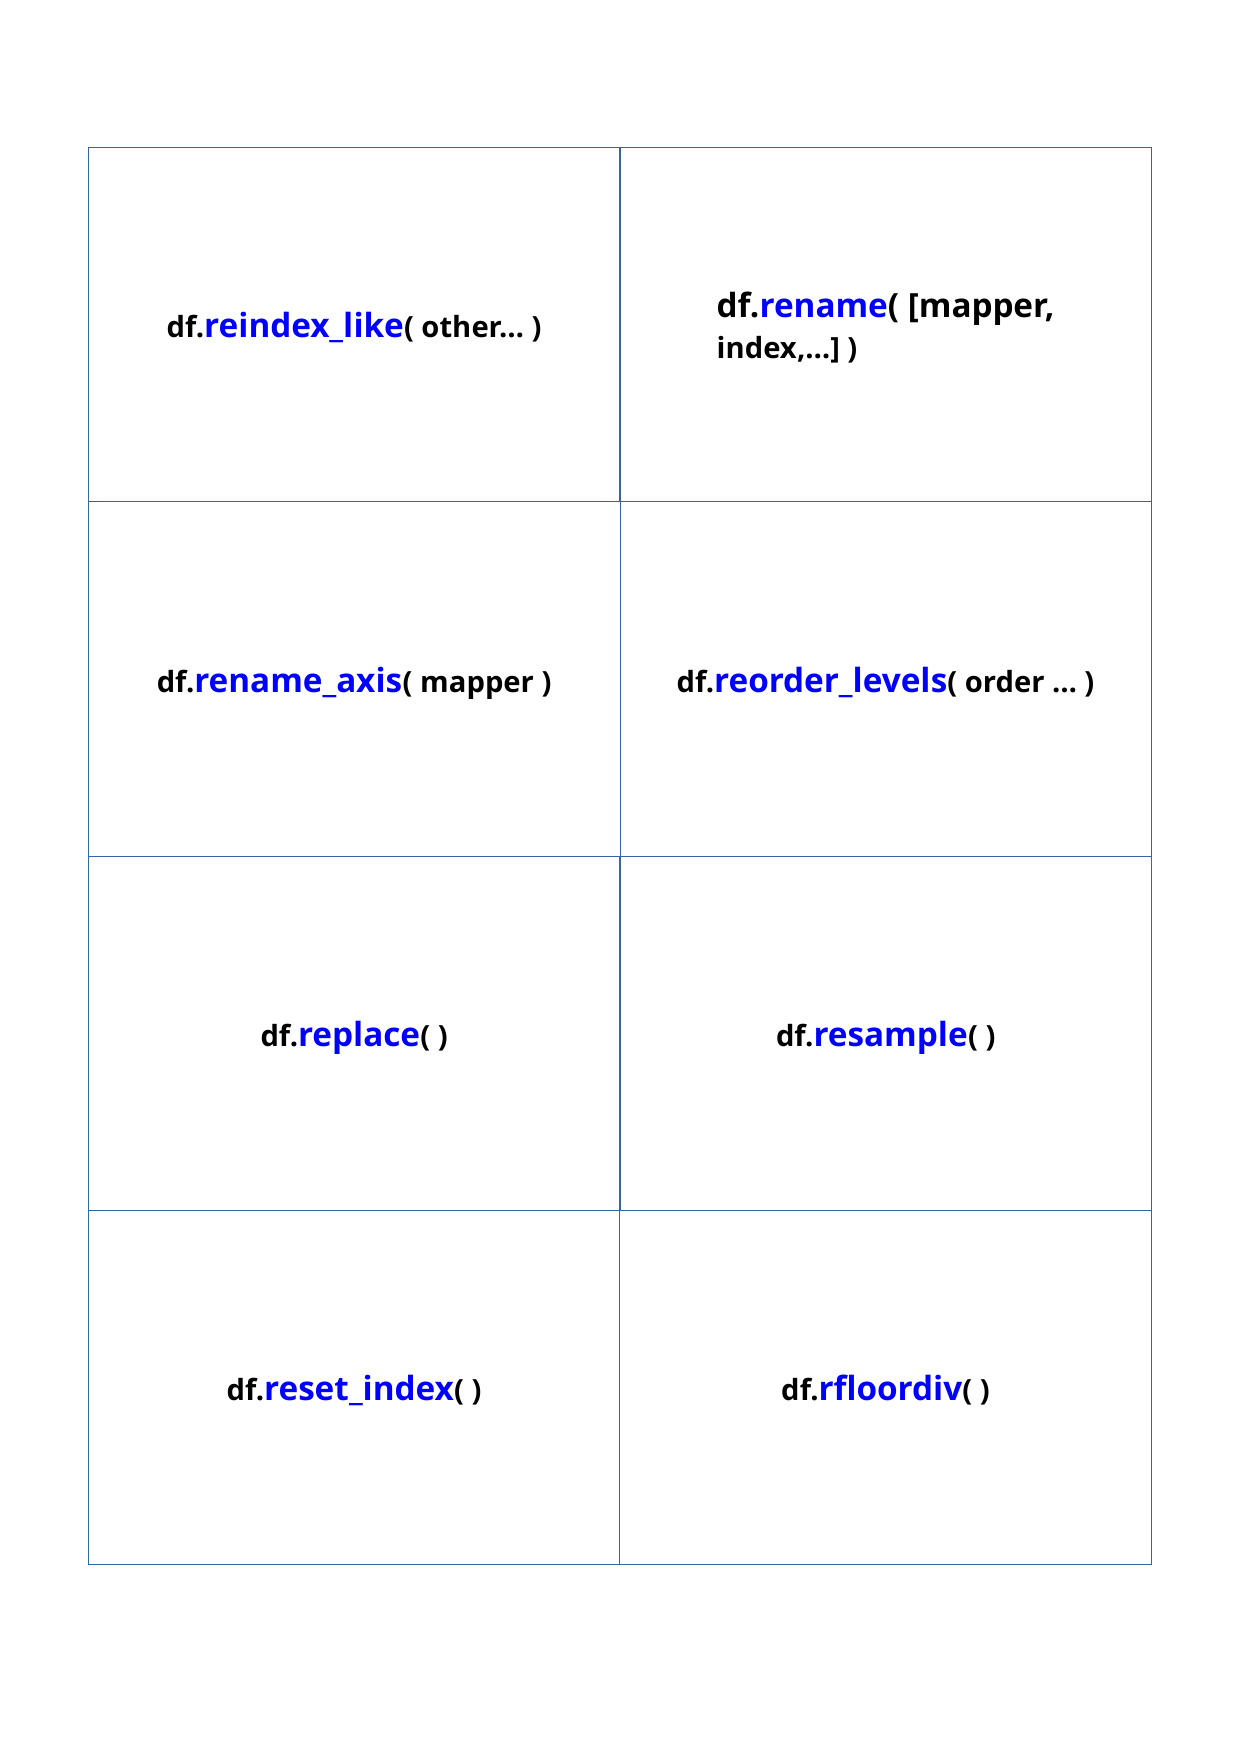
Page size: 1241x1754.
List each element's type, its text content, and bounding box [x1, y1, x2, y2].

text_box df.resample( ) [620, 856, 1152, 1210]
text_box df.reorder_levels( order … ) [620, 501, 1152, 856]
text_box df.reset_index( ) [88, 1210, 619, 1565]
text_box df.rfloordiv( ) [619, 1210, 1152, 1565]
text_box df.rename( [mapper, index,…] ) [620, 147, 1152, 501]
text_box df.rename_axis( mapper ) [88, 501, 620, 856]
text_box df.reindex_like( other… ) [88, 147, 620, 501]
text_box df.replace( ) [88, 856, 620, 1210]
